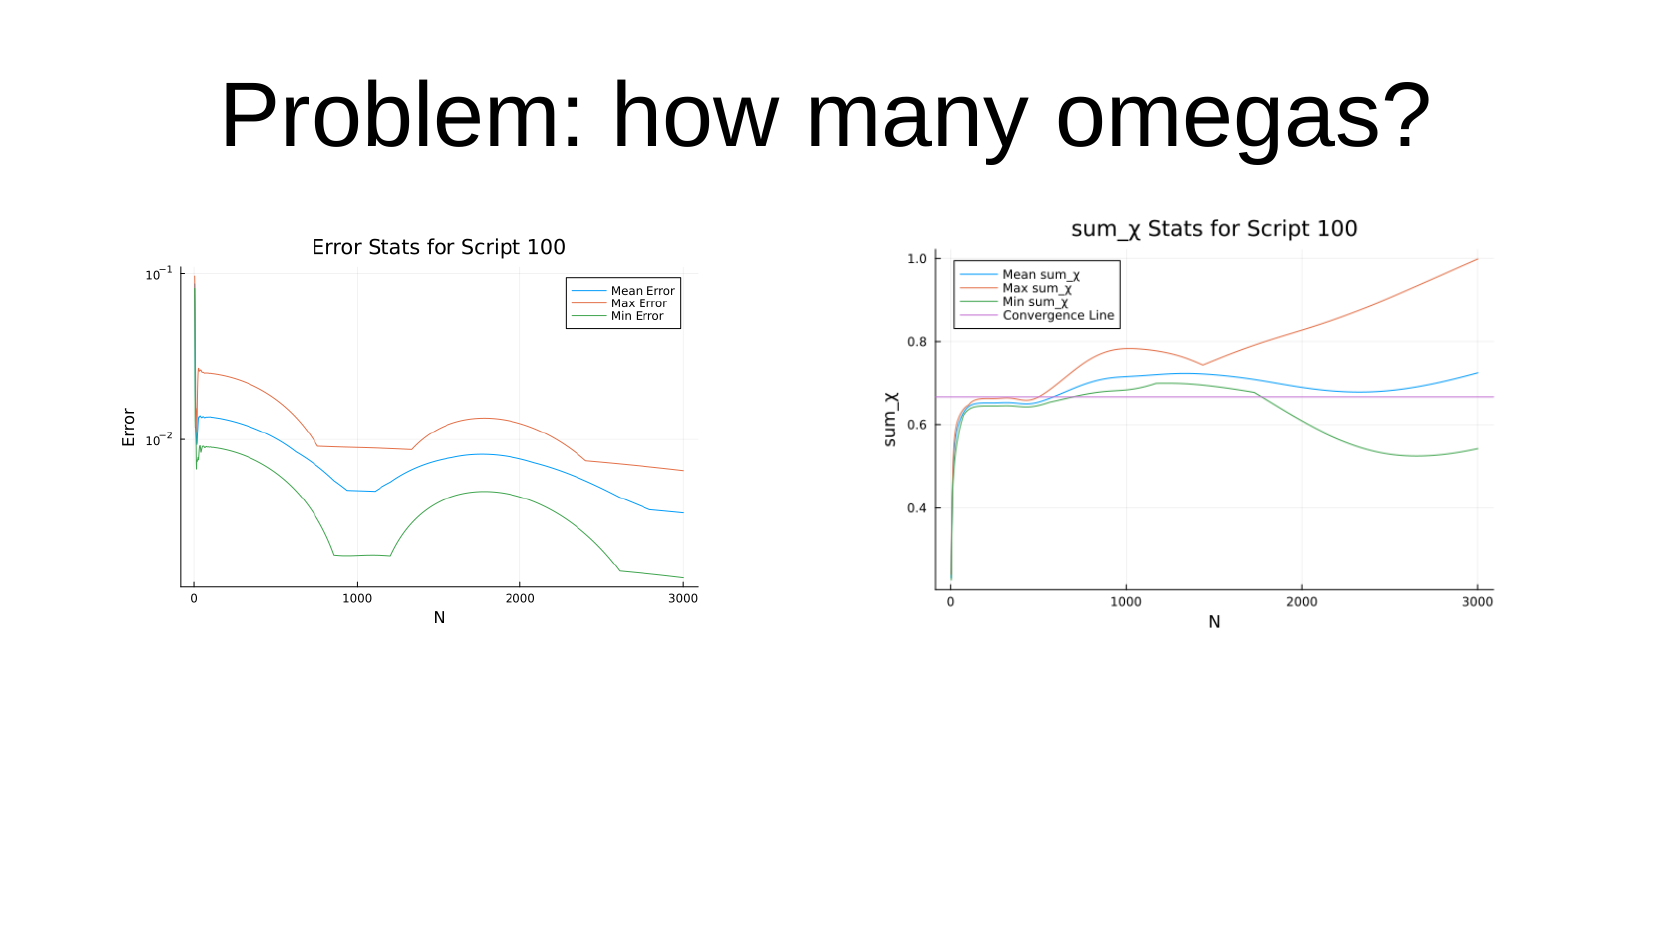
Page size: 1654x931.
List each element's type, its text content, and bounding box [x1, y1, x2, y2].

picture [118, 236, 709, 630]
picture [878, 217, 1506, 636]
title Problem: how many omegas? [82, 37, 1571, 193]
